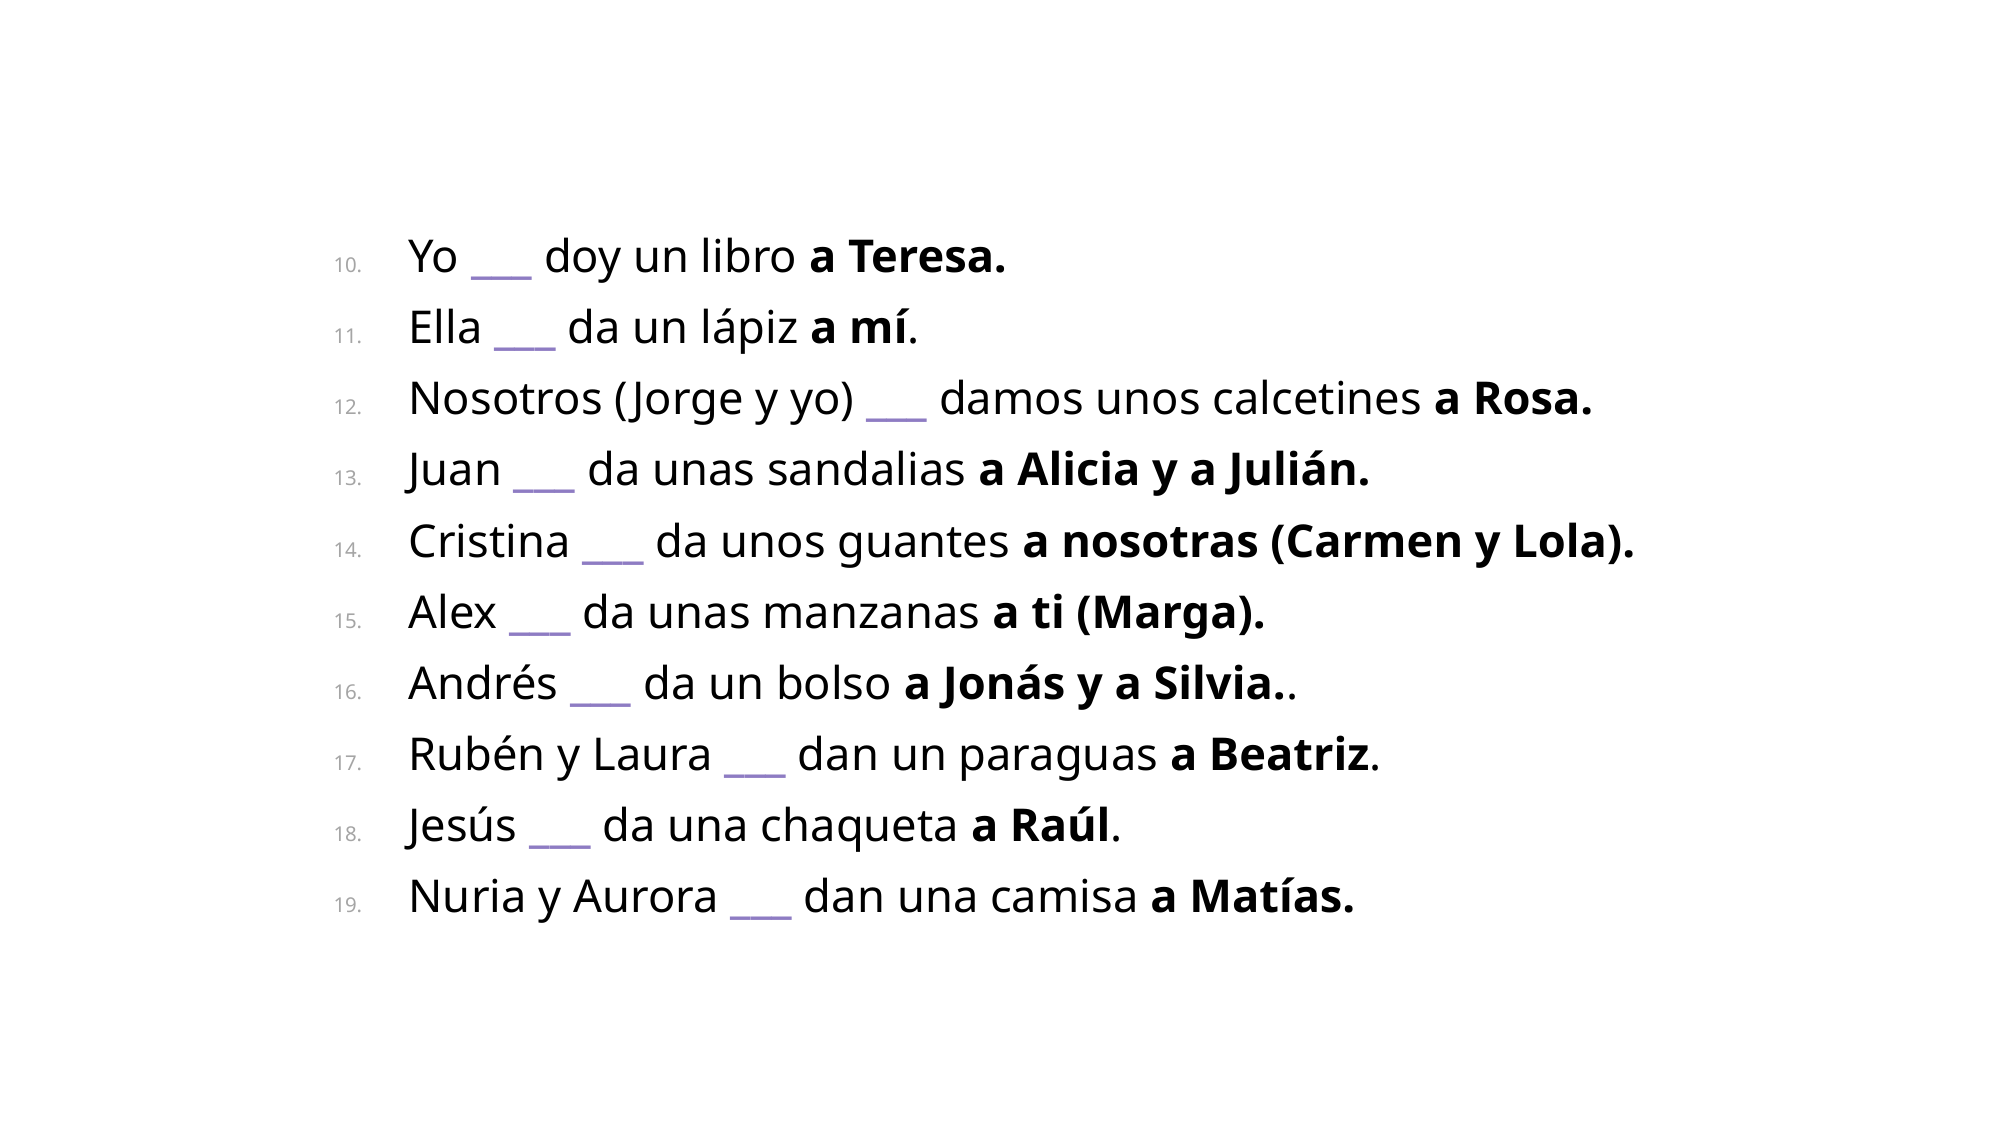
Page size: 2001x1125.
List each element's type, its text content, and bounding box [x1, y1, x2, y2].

text_box Yo ___ doy un libro a Teresa. Ella ___ da un lápiz a mí. Nosotros (Jorge y yo) ___ damos unos calcetines a Rosa. Juan ___ da unas sandalias a Alicia y a Julián. Cristina ___ da unos guantes a nosotras (Carmen y Lola). Alex ___ da unas manzanas a ti (Marga). Andrés ___ da un bolso a Jonás y a Silvia.. Rubén y Laura ___ dan un paraguas a Beatriz. Jesús ___ da una chaqueta a Raúl. Nuria y Aurora ___ dan una camisa a Matías. [326, 231, 1986, 976]
